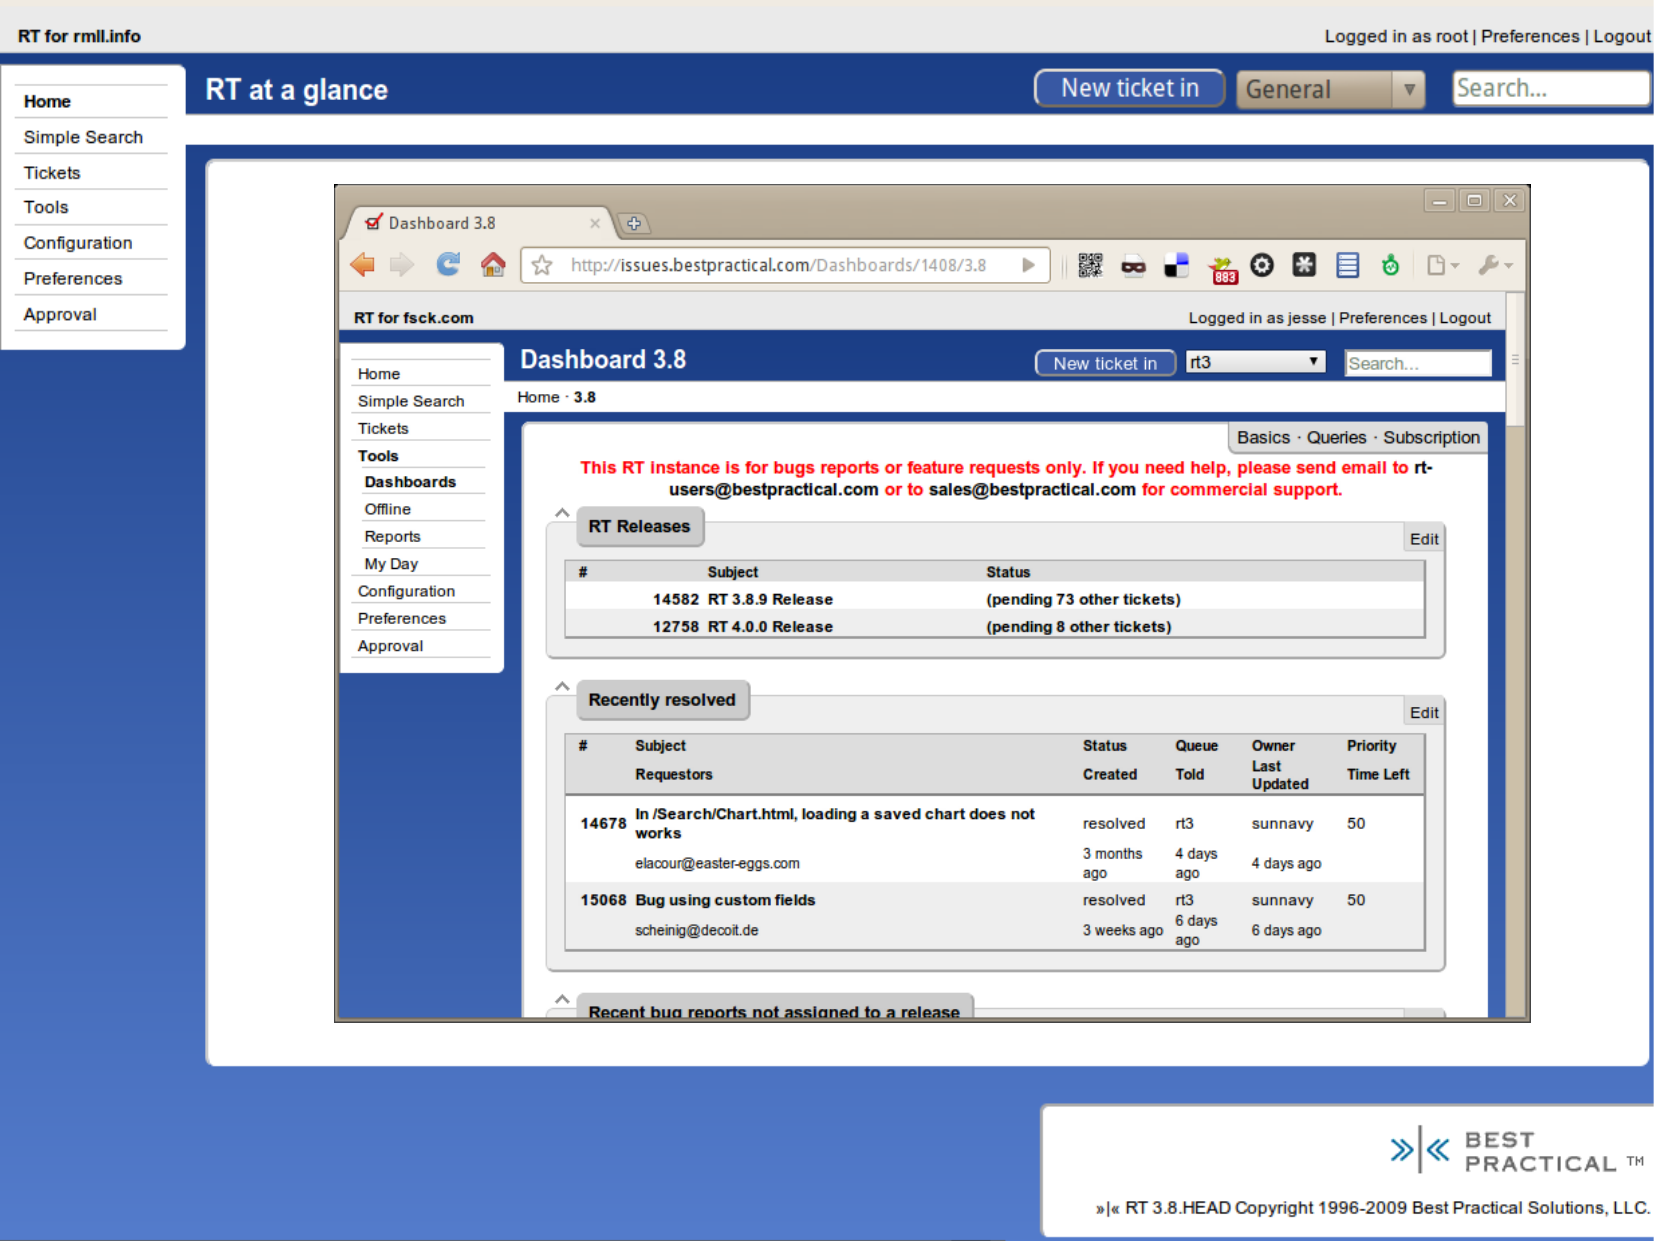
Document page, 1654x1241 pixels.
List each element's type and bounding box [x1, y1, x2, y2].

picture [334, 0, 1654, 1241]
